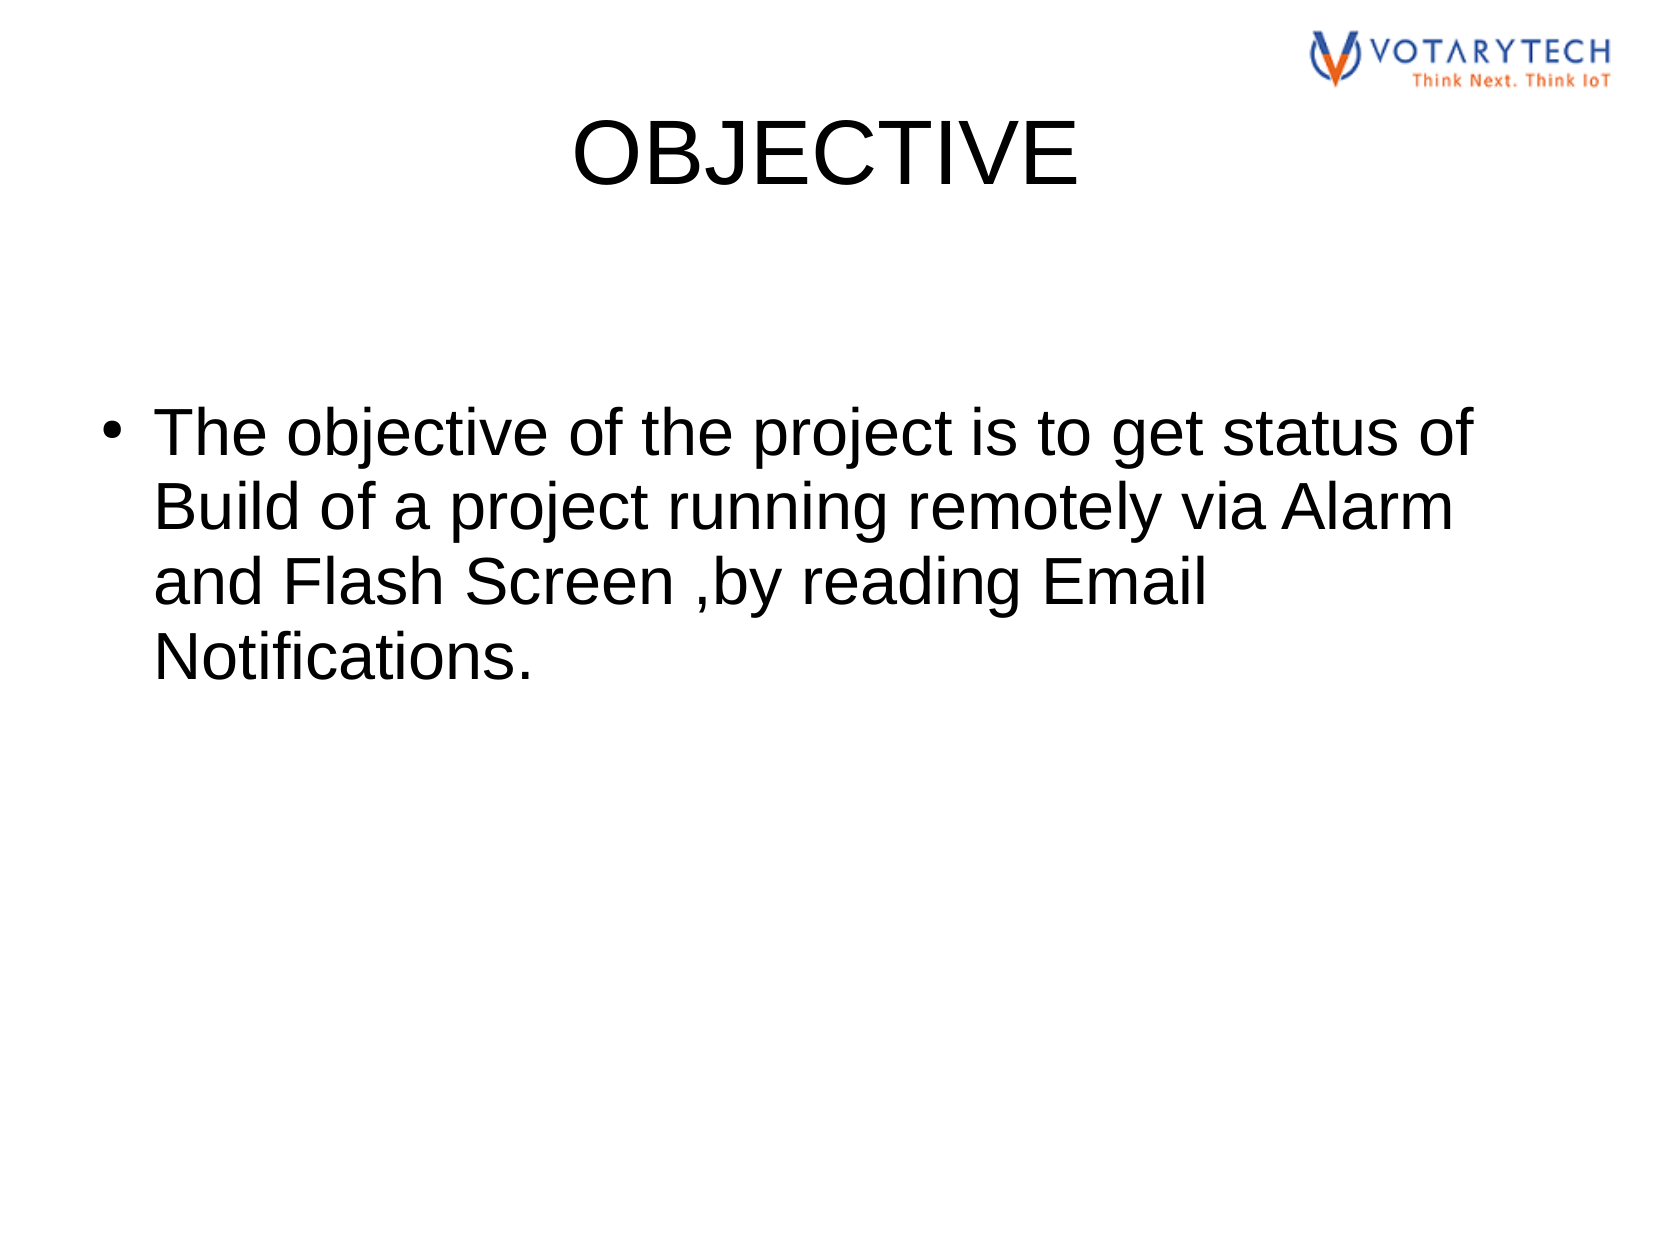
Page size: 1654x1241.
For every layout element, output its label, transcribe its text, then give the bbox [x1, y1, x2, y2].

list The objective of the project is to get status of Build of a project running remotely via Alarm and Flash Screen ,by reading Email Notifications. [82, 290, 1571, 1010]
title OBJECTIVE [82, 49, 1571, 257]
picture [1300, 26, 1619, 95]
